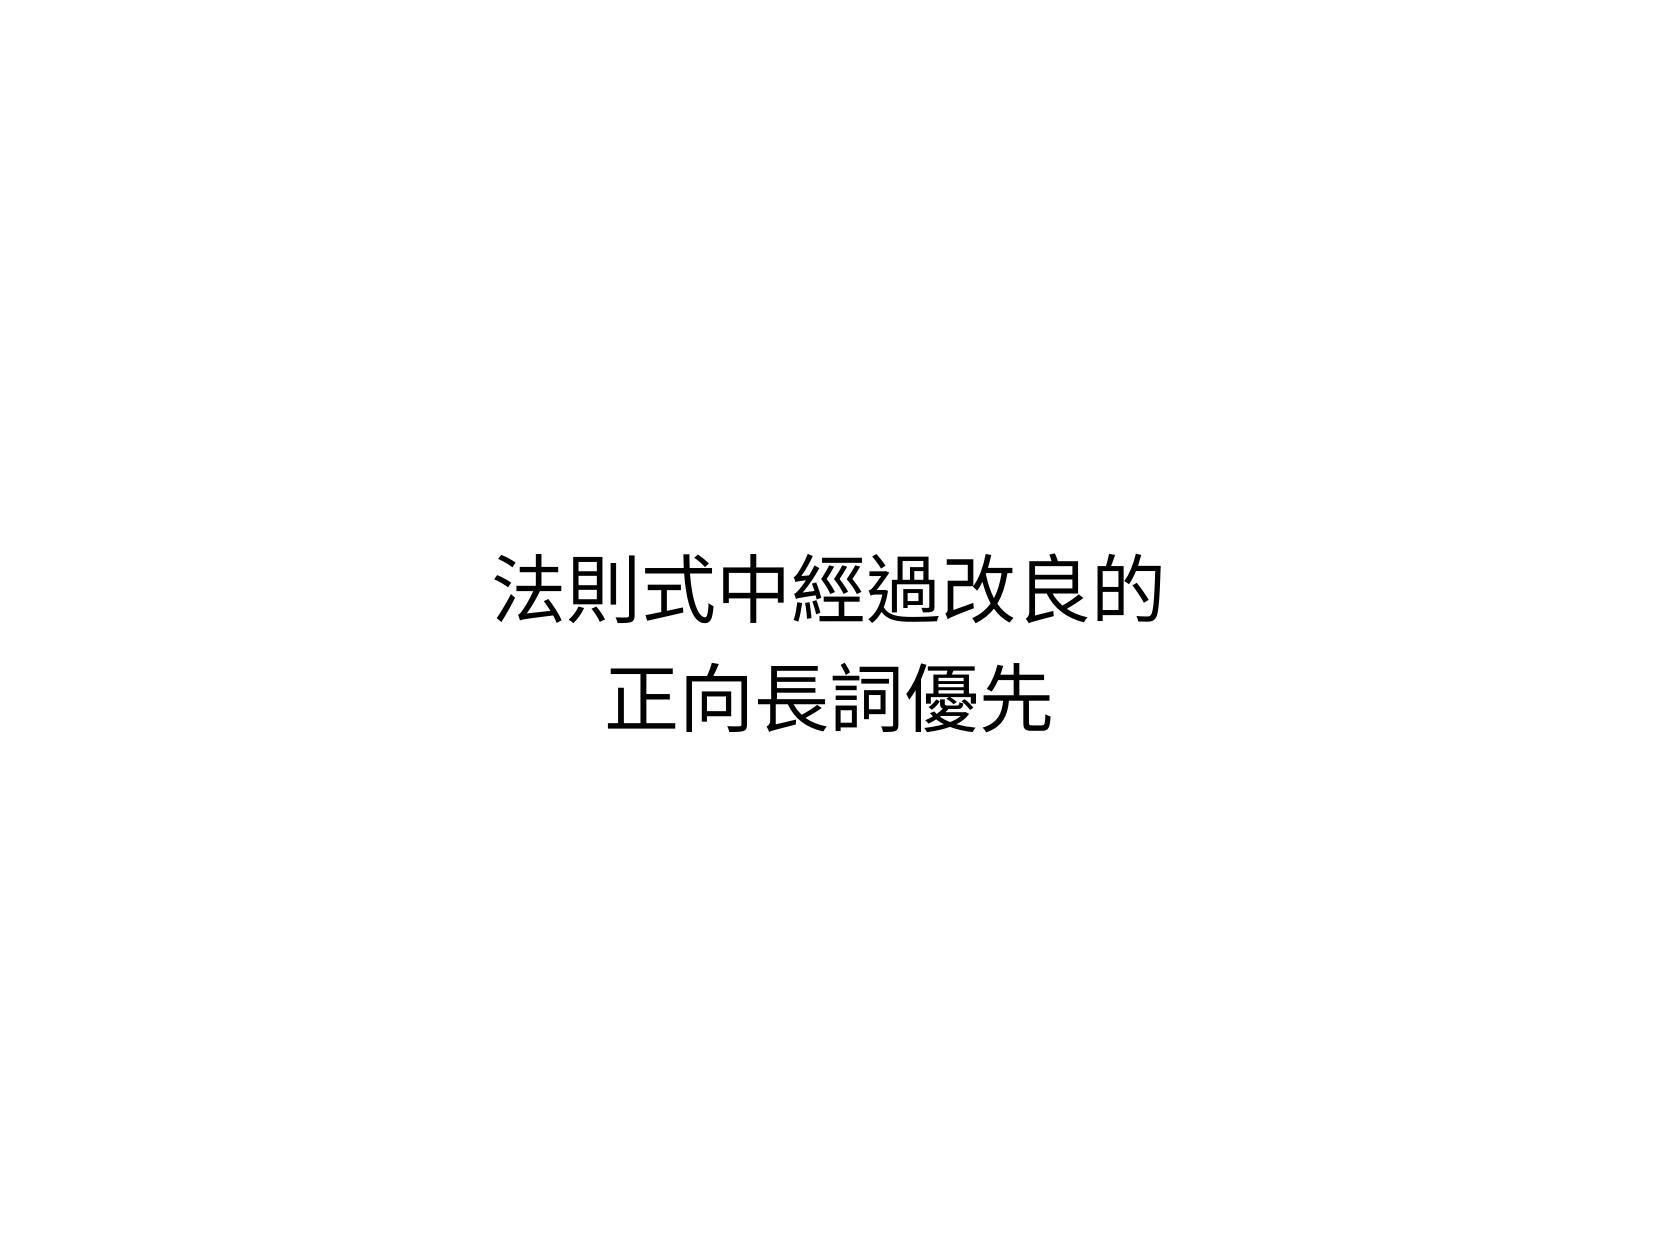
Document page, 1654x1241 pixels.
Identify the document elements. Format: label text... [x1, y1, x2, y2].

text_box 法則式中經過改良的 正向長詞優先 [429, 523, 1229, 714]
